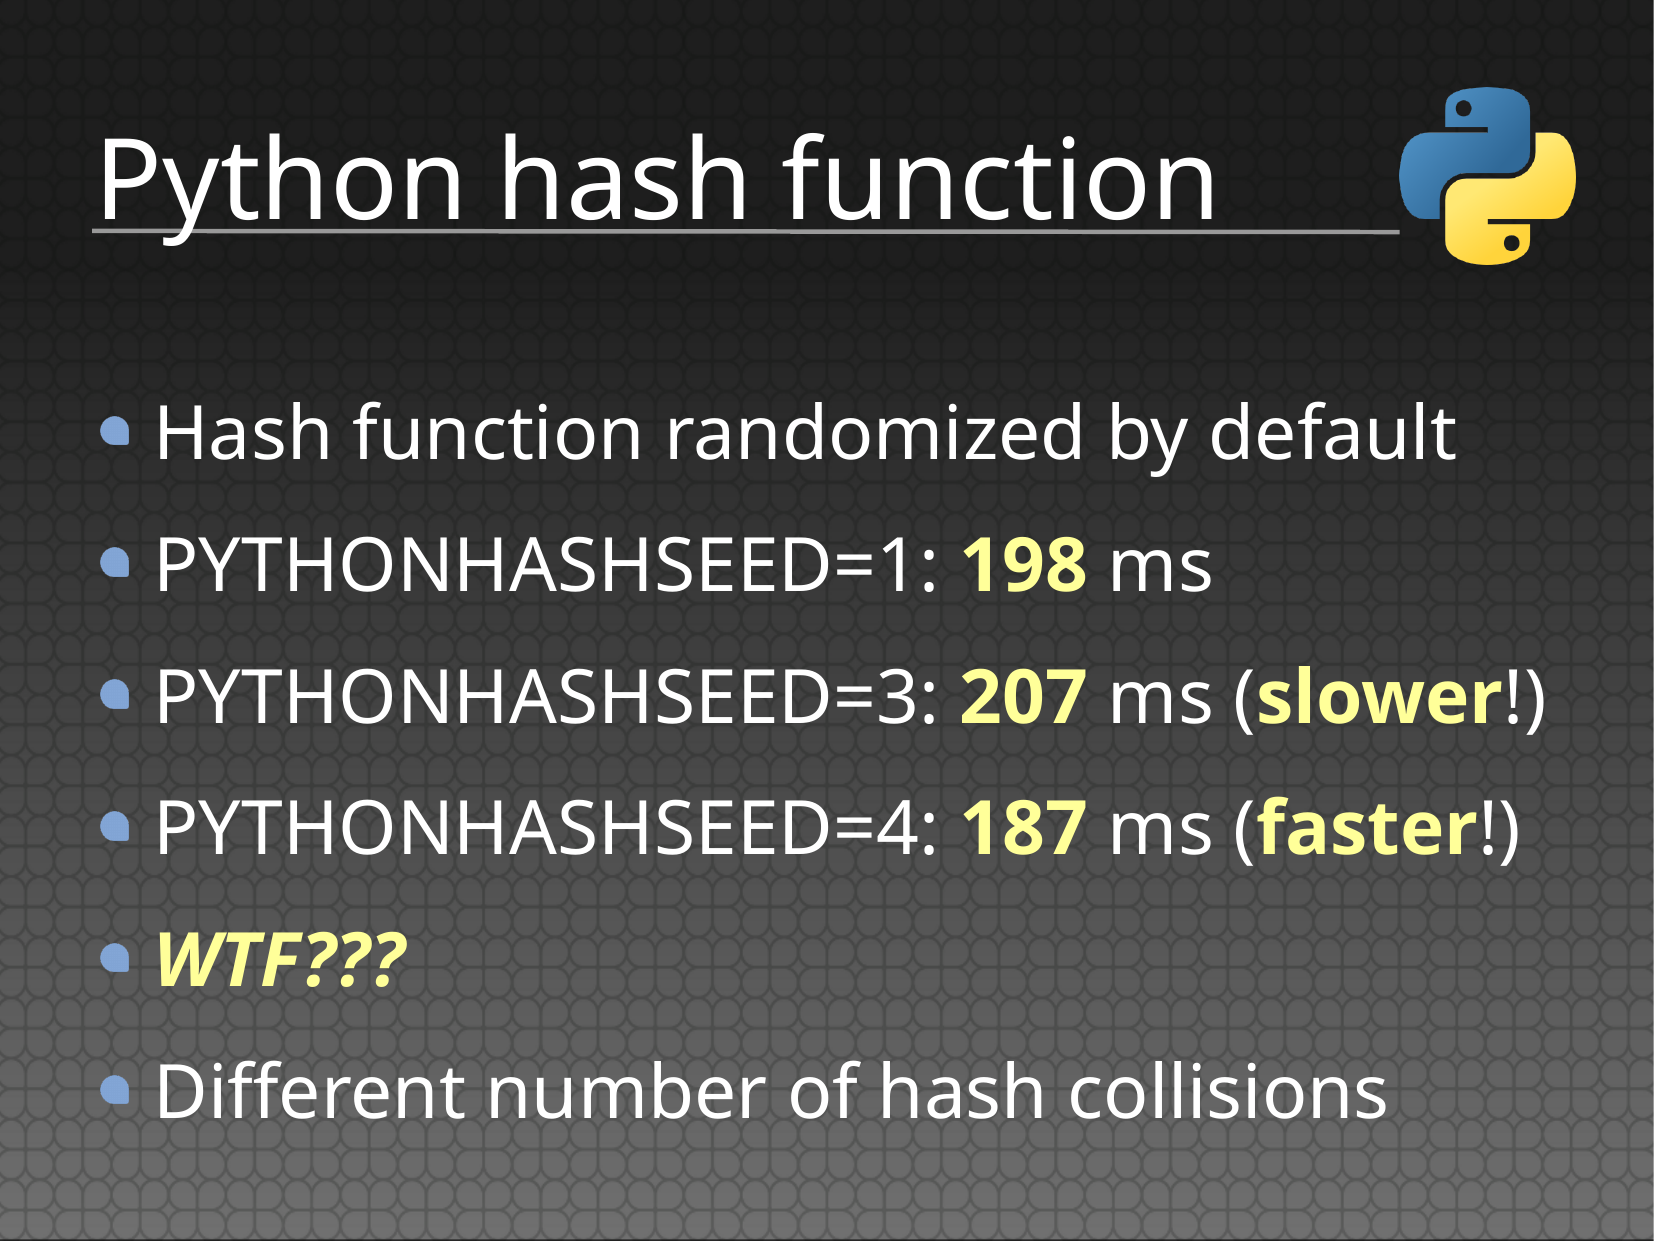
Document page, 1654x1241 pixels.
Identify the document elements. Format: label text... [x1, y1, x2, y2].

list Hash function randomized by default PYTHONHASHSEED=1: 198 ms PYTHONHASHSEED=3: 207 ms (slower!) PYTHONHASHSEED=4: 187 ms (faster!) WTF??? Different number of hash collisions [82, 379, 1571, 1119]
title Python hash function [94, 100, 1426, 251]
picture [0, 0, 1654, 1241]
